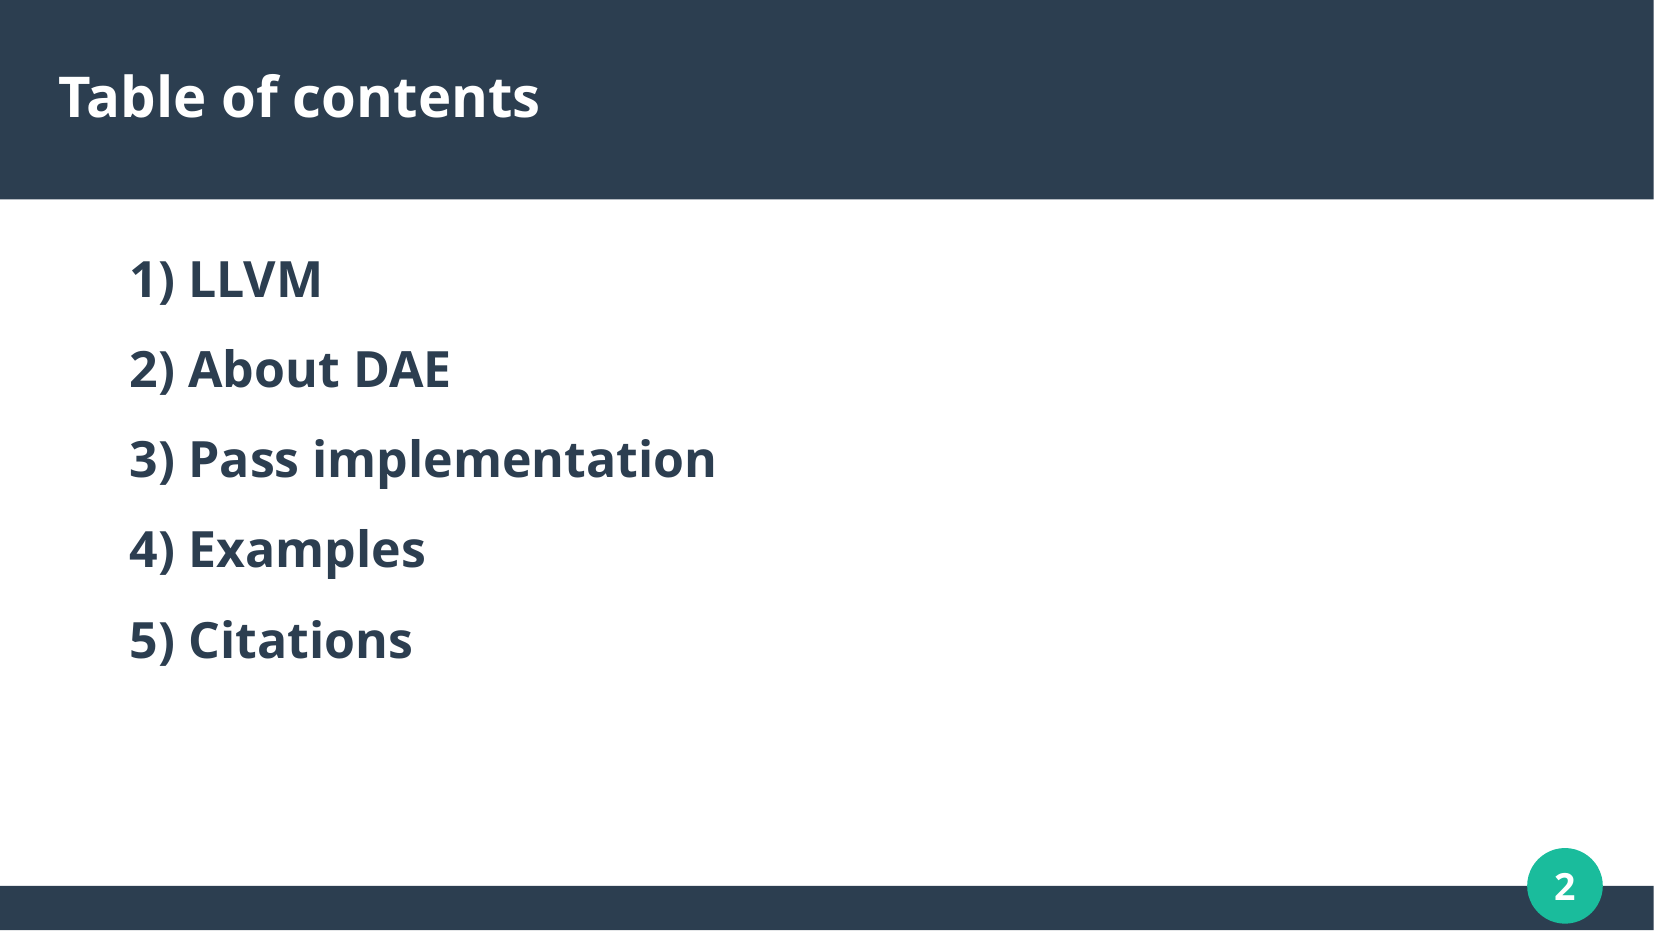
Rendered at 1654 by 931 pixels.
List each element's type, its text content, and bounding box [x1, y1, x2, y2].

list 1) LLVM 2) About DAE 3) Pass implementation 4) Examples 5) Citations [59, 243, 1595, 864]
title Table of contents [59, 37, 1595, 156]
